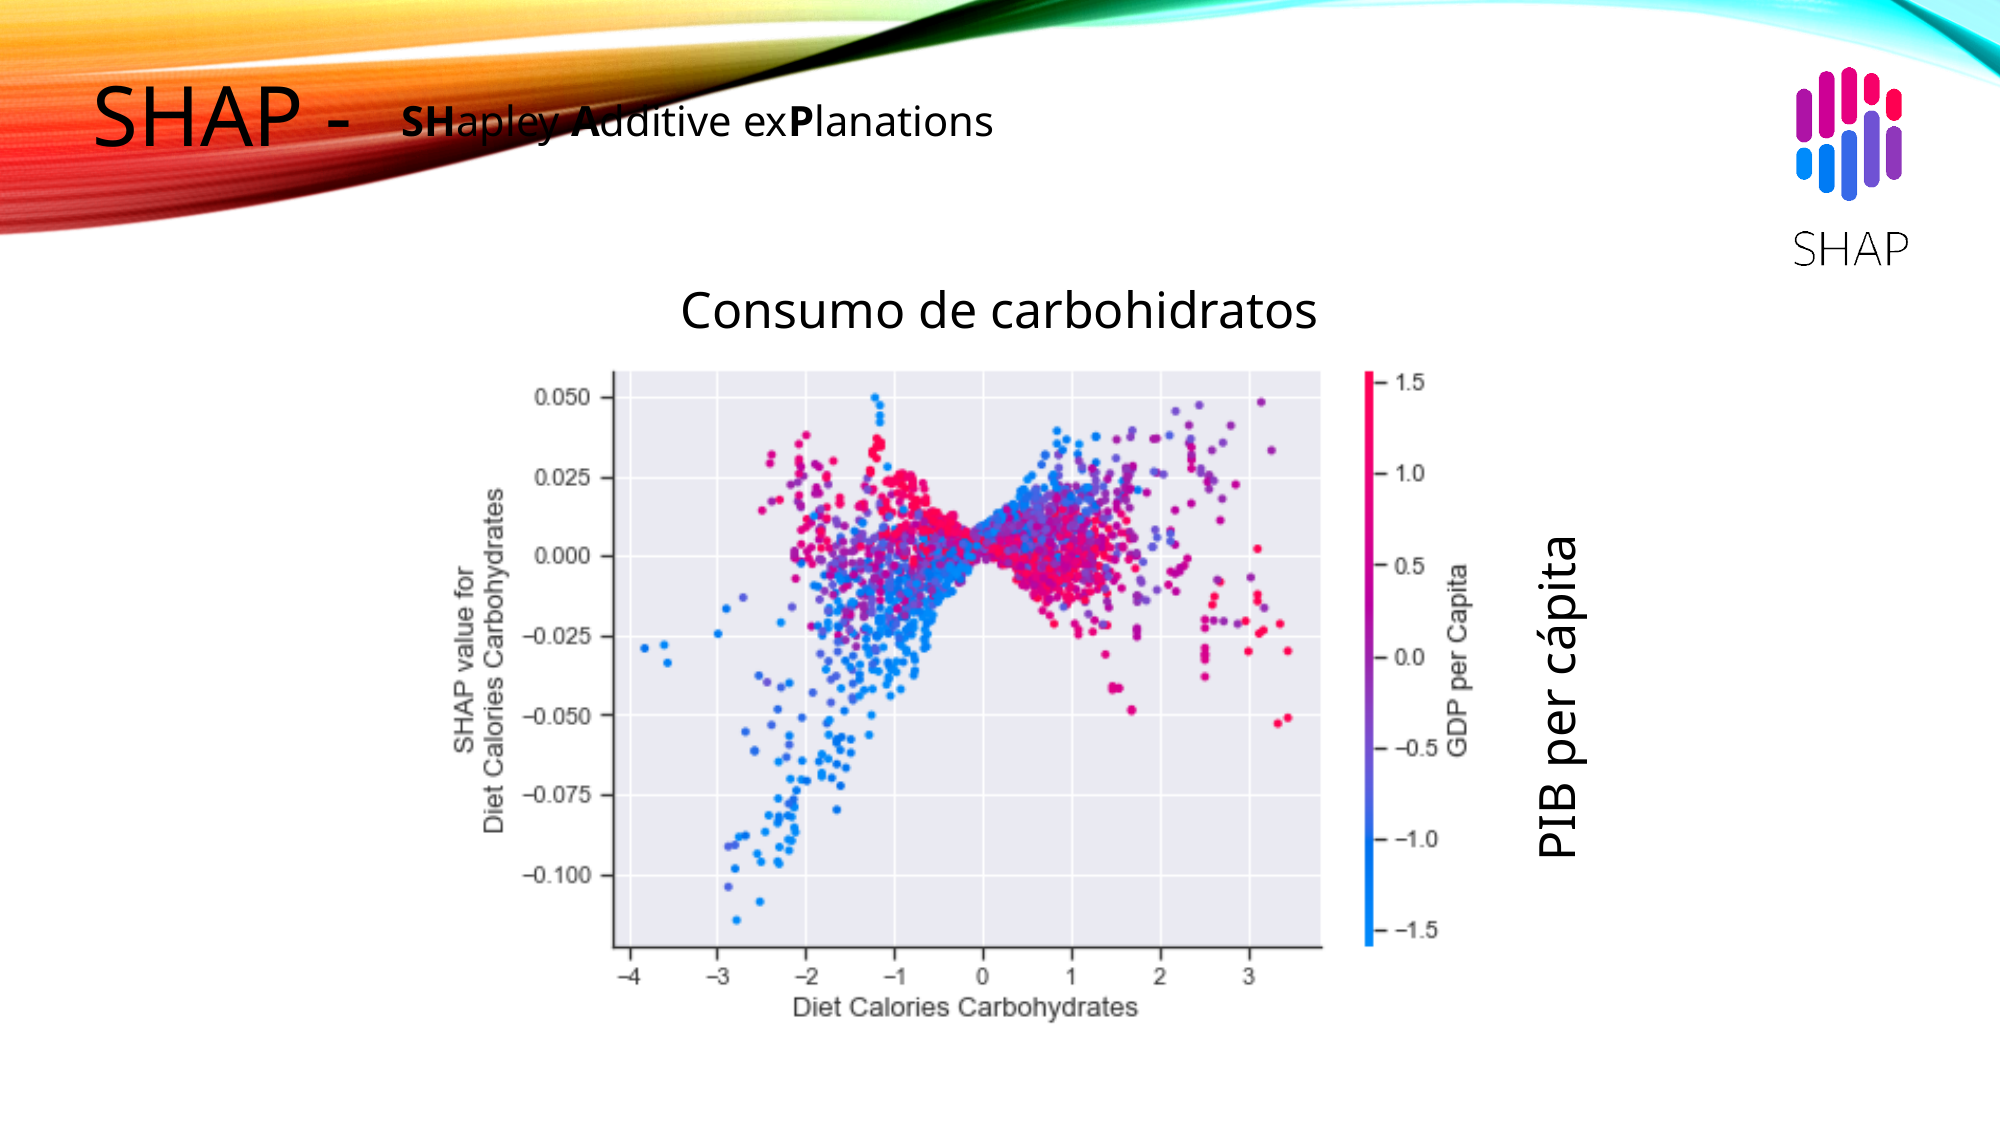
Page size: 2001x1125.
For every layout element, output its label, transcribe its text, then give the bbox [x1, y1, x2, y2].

text_box SHapley Additive exPlanations [386, 86, 1046, 153]
text_box PIB per cápita [1487, 494, 1583, 901]
title Shap - [77, 64, 387, 175]
picture [1775, 61, 1923, 289]
picture [442, 357, 1488, 1039]
text_box Consumo de carbohidratos [580, 241, 1420, 336]
